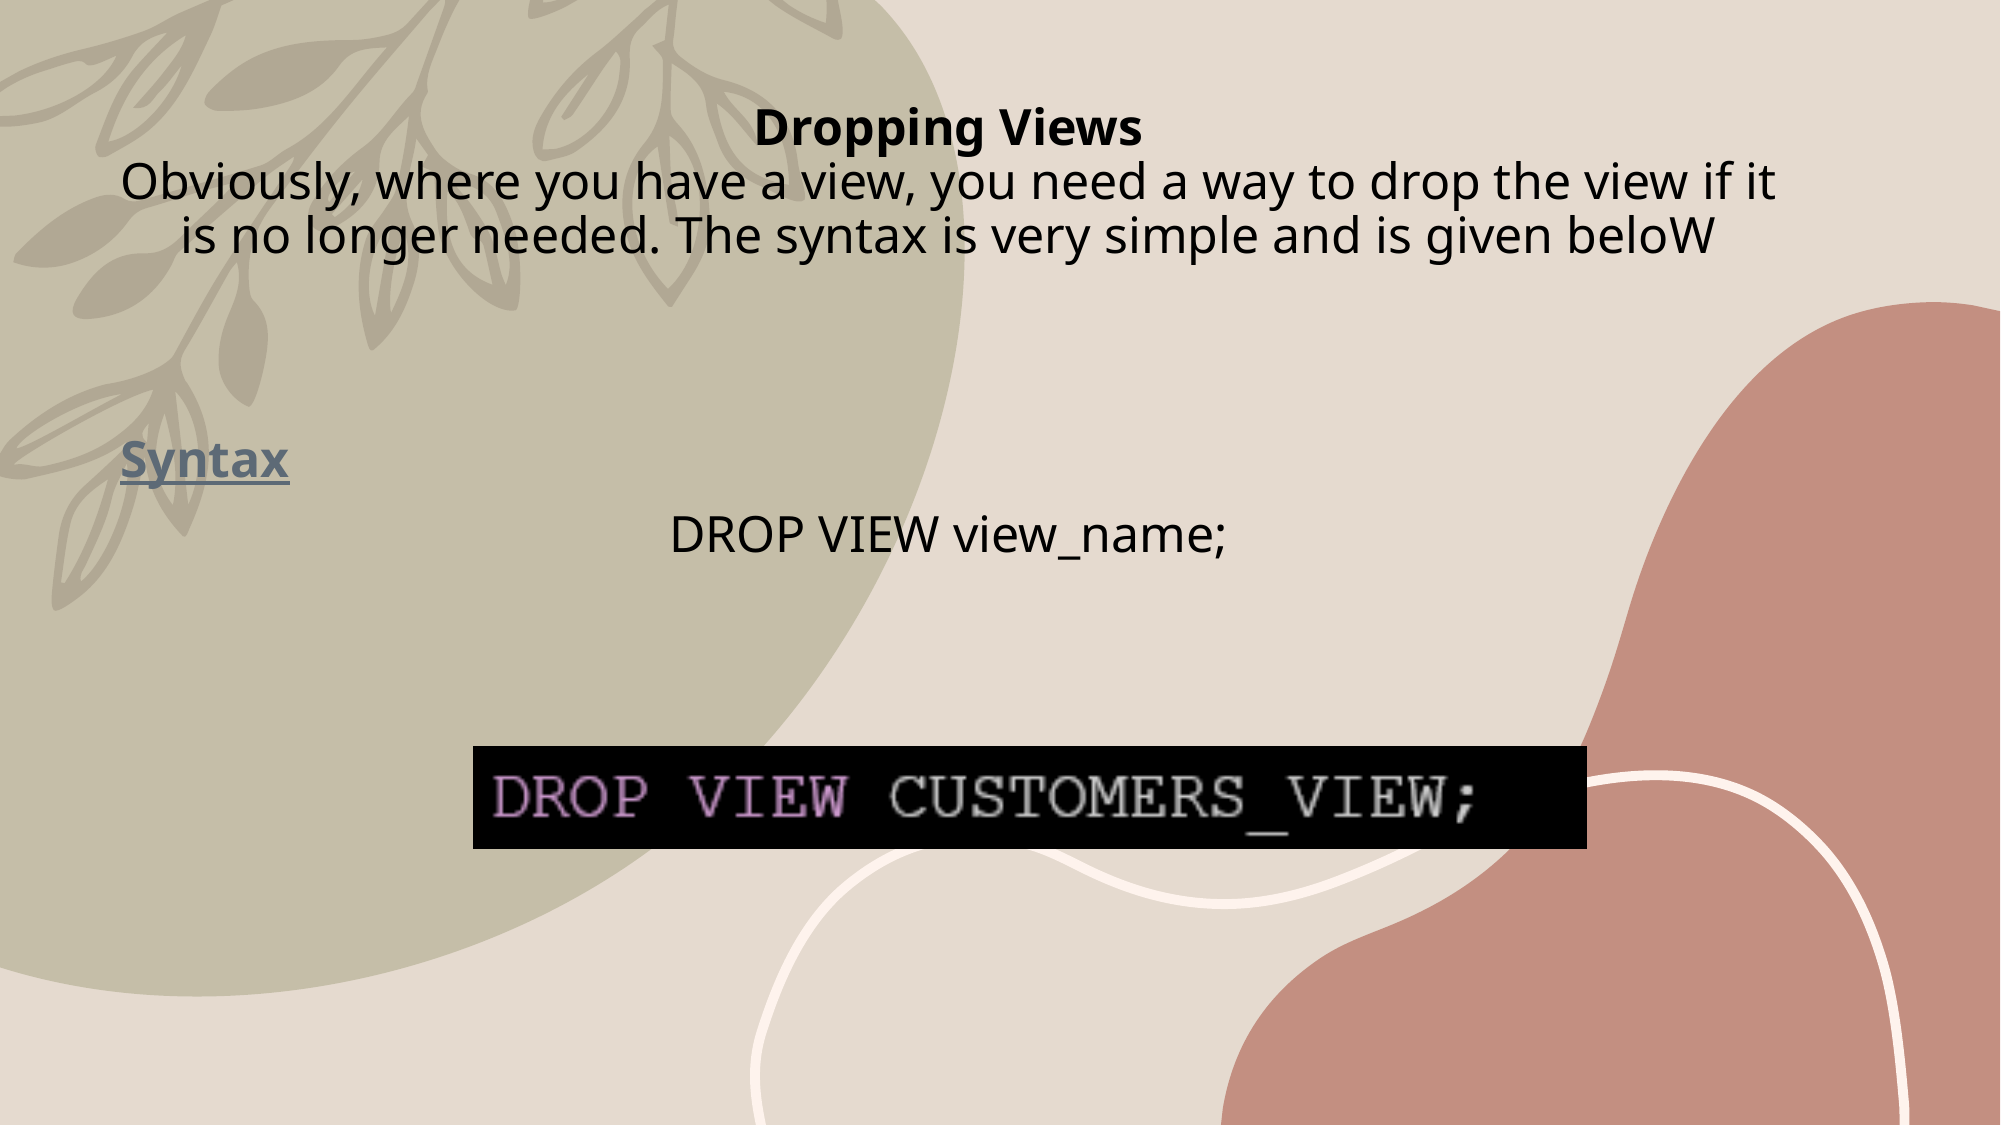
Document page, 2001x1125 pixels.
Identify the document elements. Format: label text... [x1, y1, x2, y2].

picture [473, 747, 1587, 849]
subtitle Dropping Views Obviously, where you have a view, you need a way to drop the view if it is no longer needed. The syntax is very simple and is given beloW Syntax DROP VIEW view_name; [105, 13, 1806, 985]
